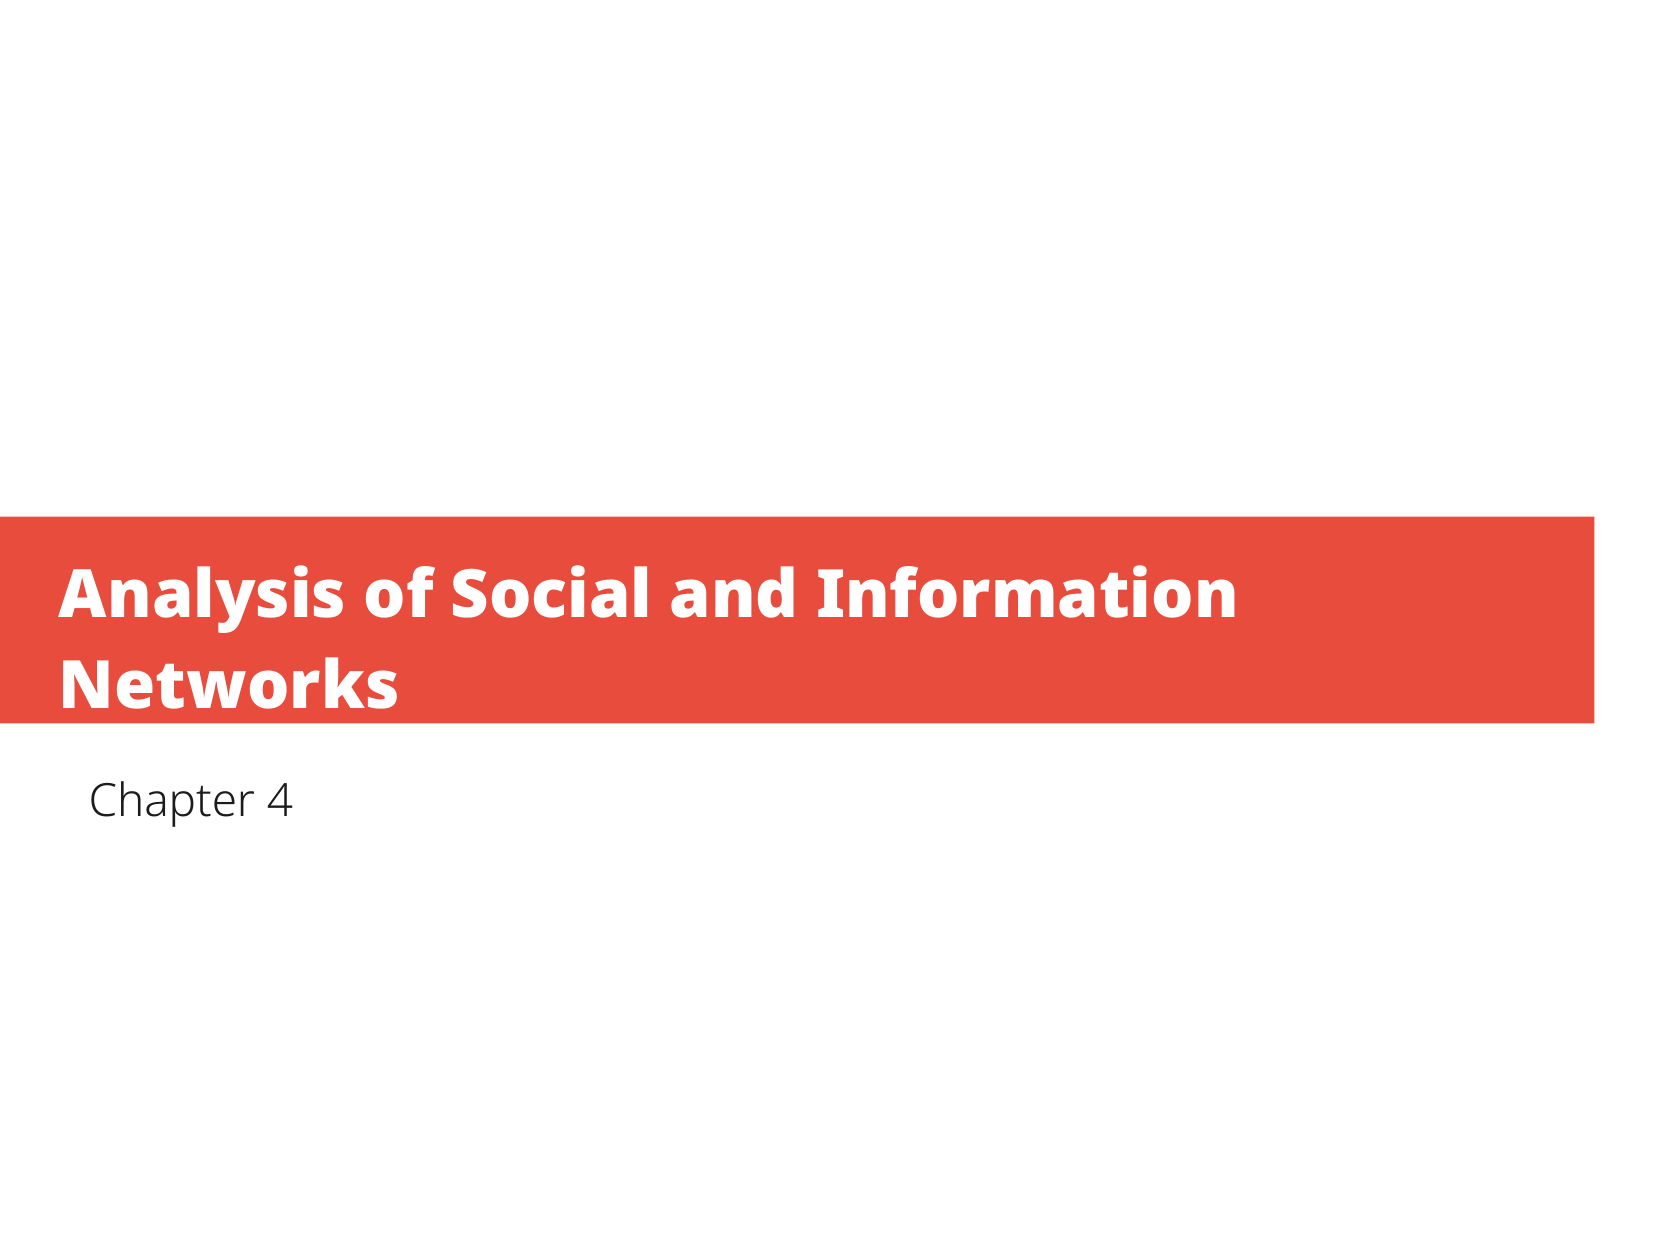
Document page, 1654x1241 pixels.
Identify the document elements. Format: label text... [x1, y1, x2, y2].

subtitle Chapter 4 [88, 767, 1595, 1182]
title Analysis of Social and Information Networks [59, 546, 1595, 694]
